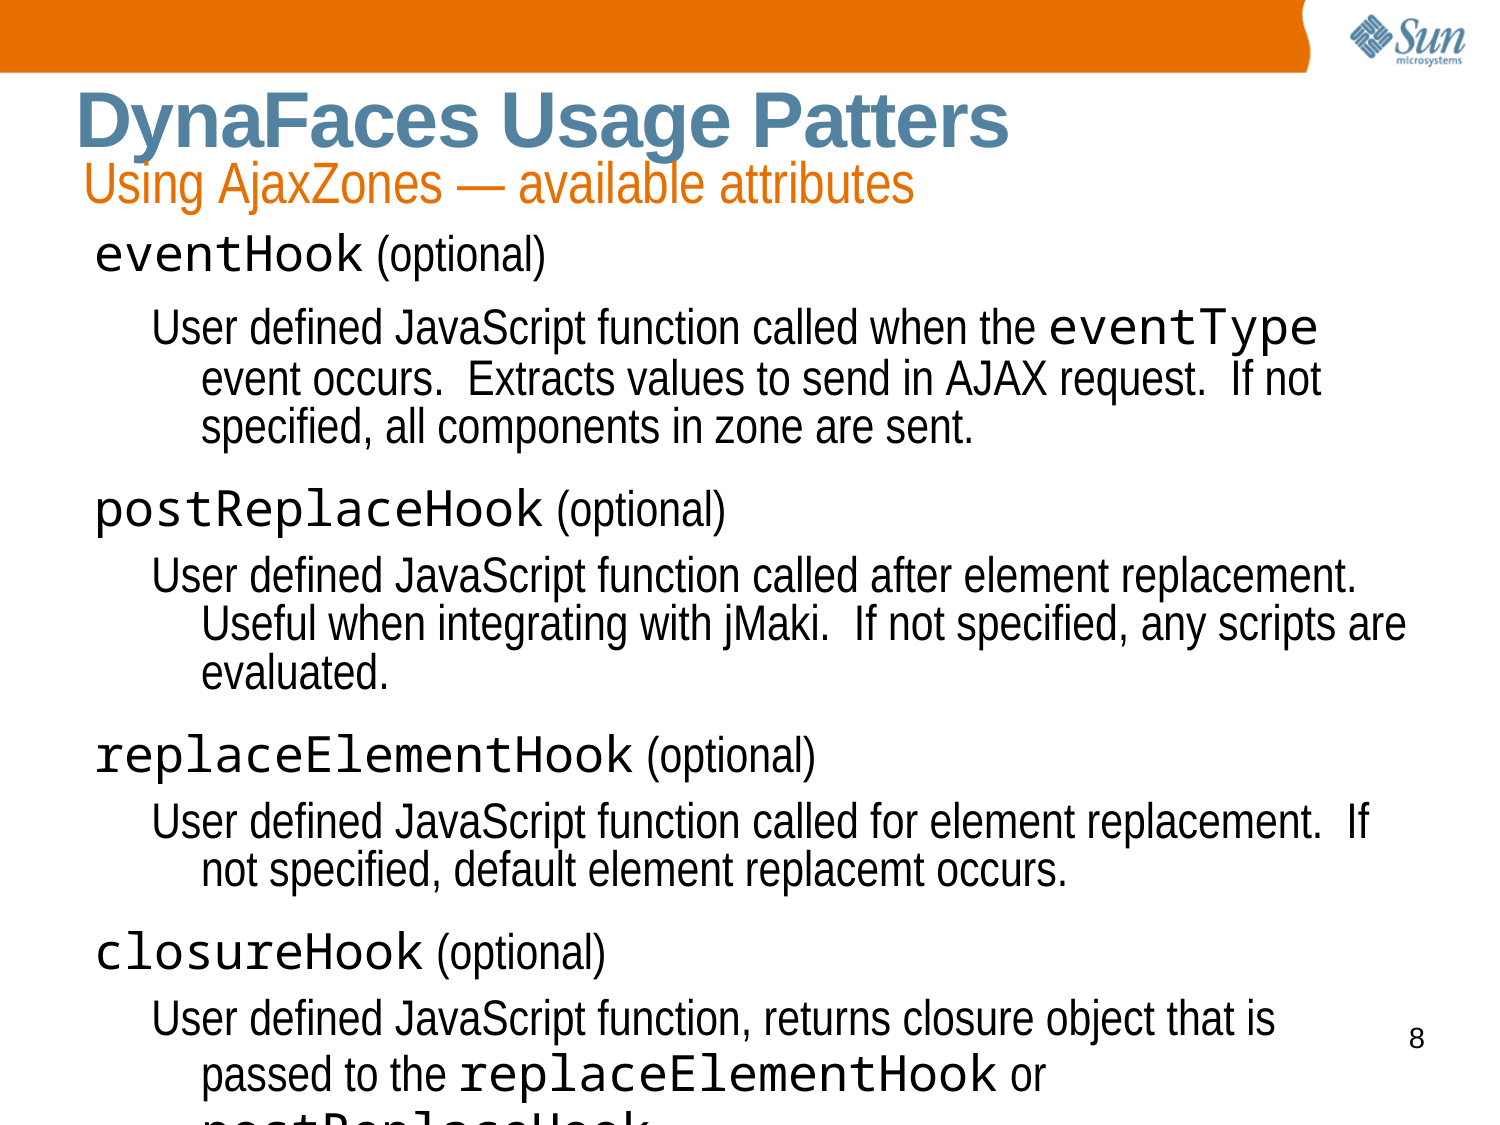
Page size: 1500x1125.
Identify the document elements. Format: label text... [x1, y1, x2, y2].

title DynaFaces Usage Patters [75, 83, 1437, 188]
text_box Using AjaxZones — available attributes [83, 157, 1351, 224]
list eventHook (optional) User defined JavaScript function called when the eventType event occurs. Extracts values to send in AJAX request. If not specified, all components in zone are sent. postReplaceHook (optional) User defined JavaScript function called after element replacement. Useful when integrating with jMaki. If not specified, any scripts are evaluated. replaceElementHook (optional) User defined JavaScript function called for element replacement. If not specified, default element replacemt occurs. closureHook (optional) User defined JavaScript function, returns closure object that is passed to the replaceElementHook or postReplaceHook. [75, 224, 1412, 1125]
picture [0, 0, 1500, 75]
